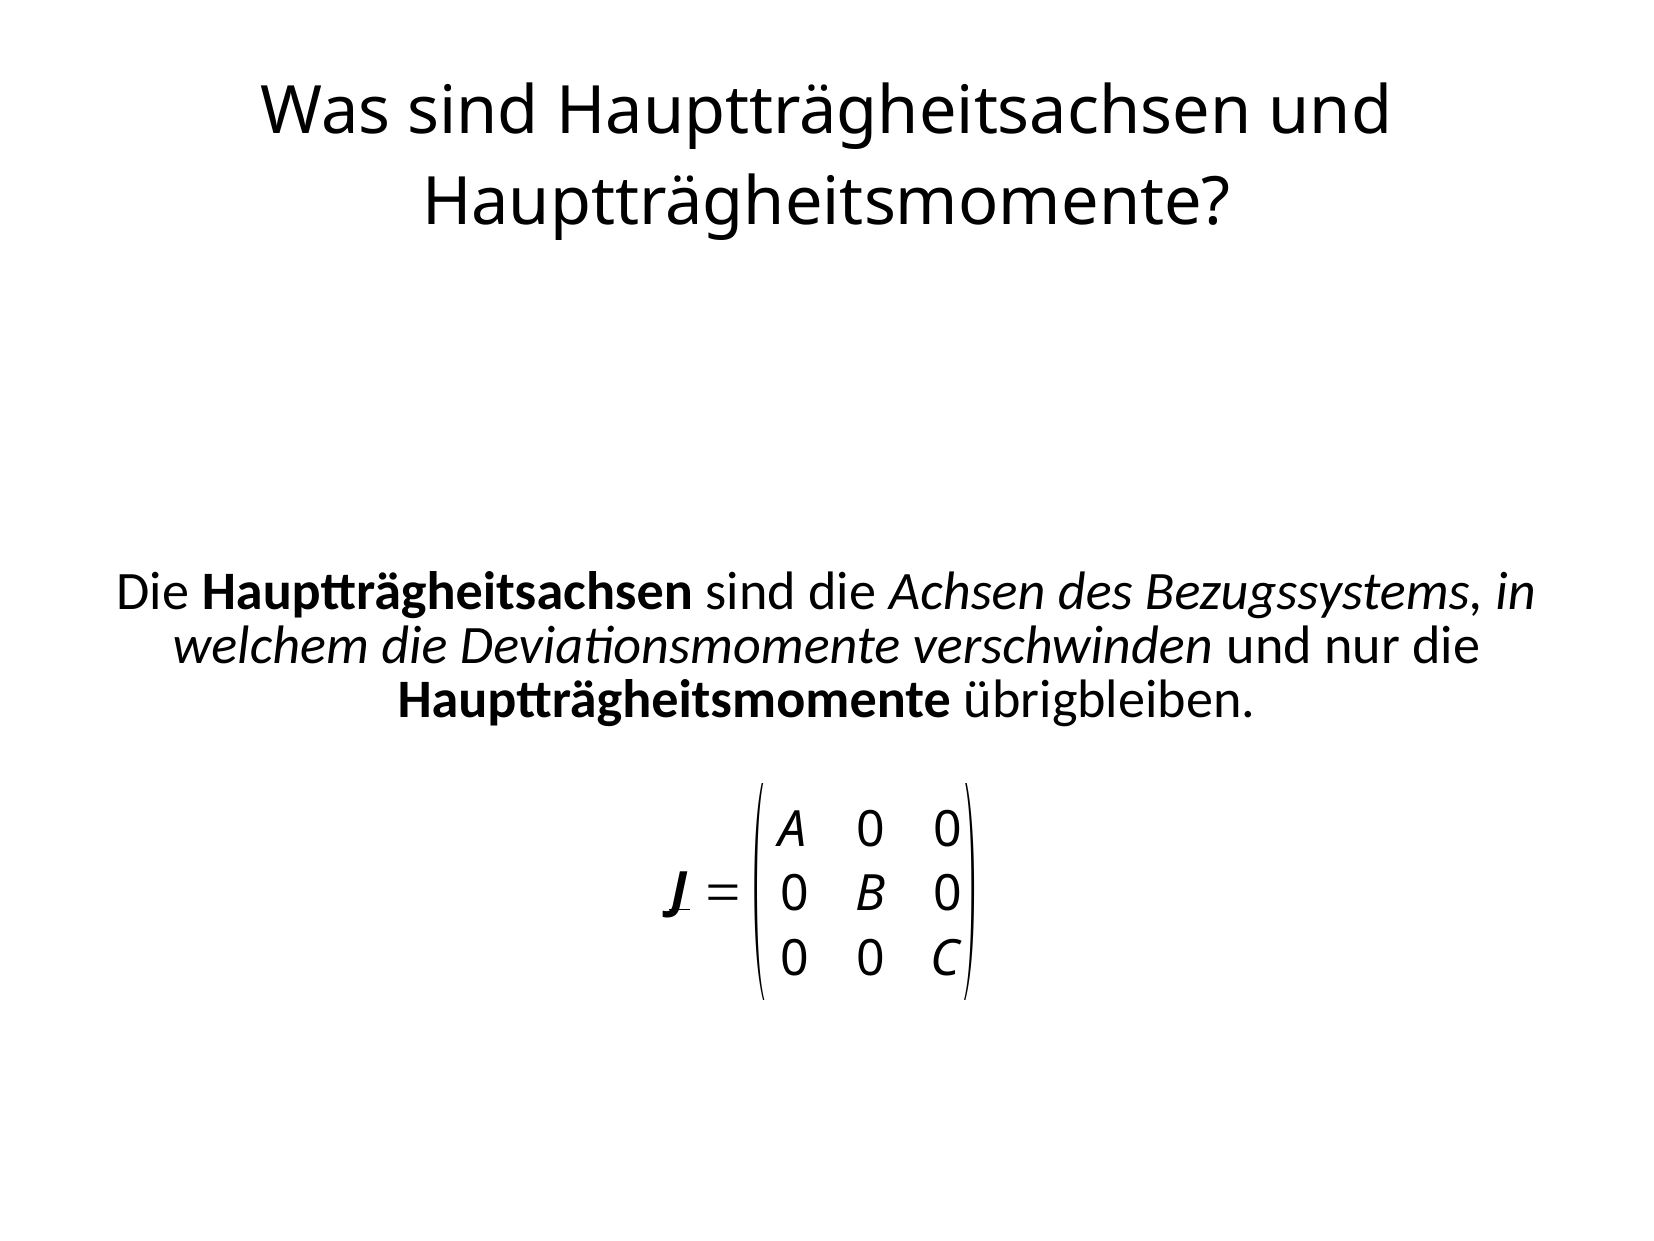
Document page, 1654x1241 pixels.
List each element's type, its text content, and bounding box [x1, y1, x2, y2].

subtitle Die Hauptträgheitsachsen sind die Achsen des Bezugssystems, in welchem die Deviationsmomente verschwinden und nur die Hauptträgheitsmomente übrigbleiben. [82, 290, 1571, 1010]
title Was sind Hauptträgheitsachsen und Hauptträgheitsmomente? [82, 49, 1571, 257]
chart [661, 783, 993, 1000]
